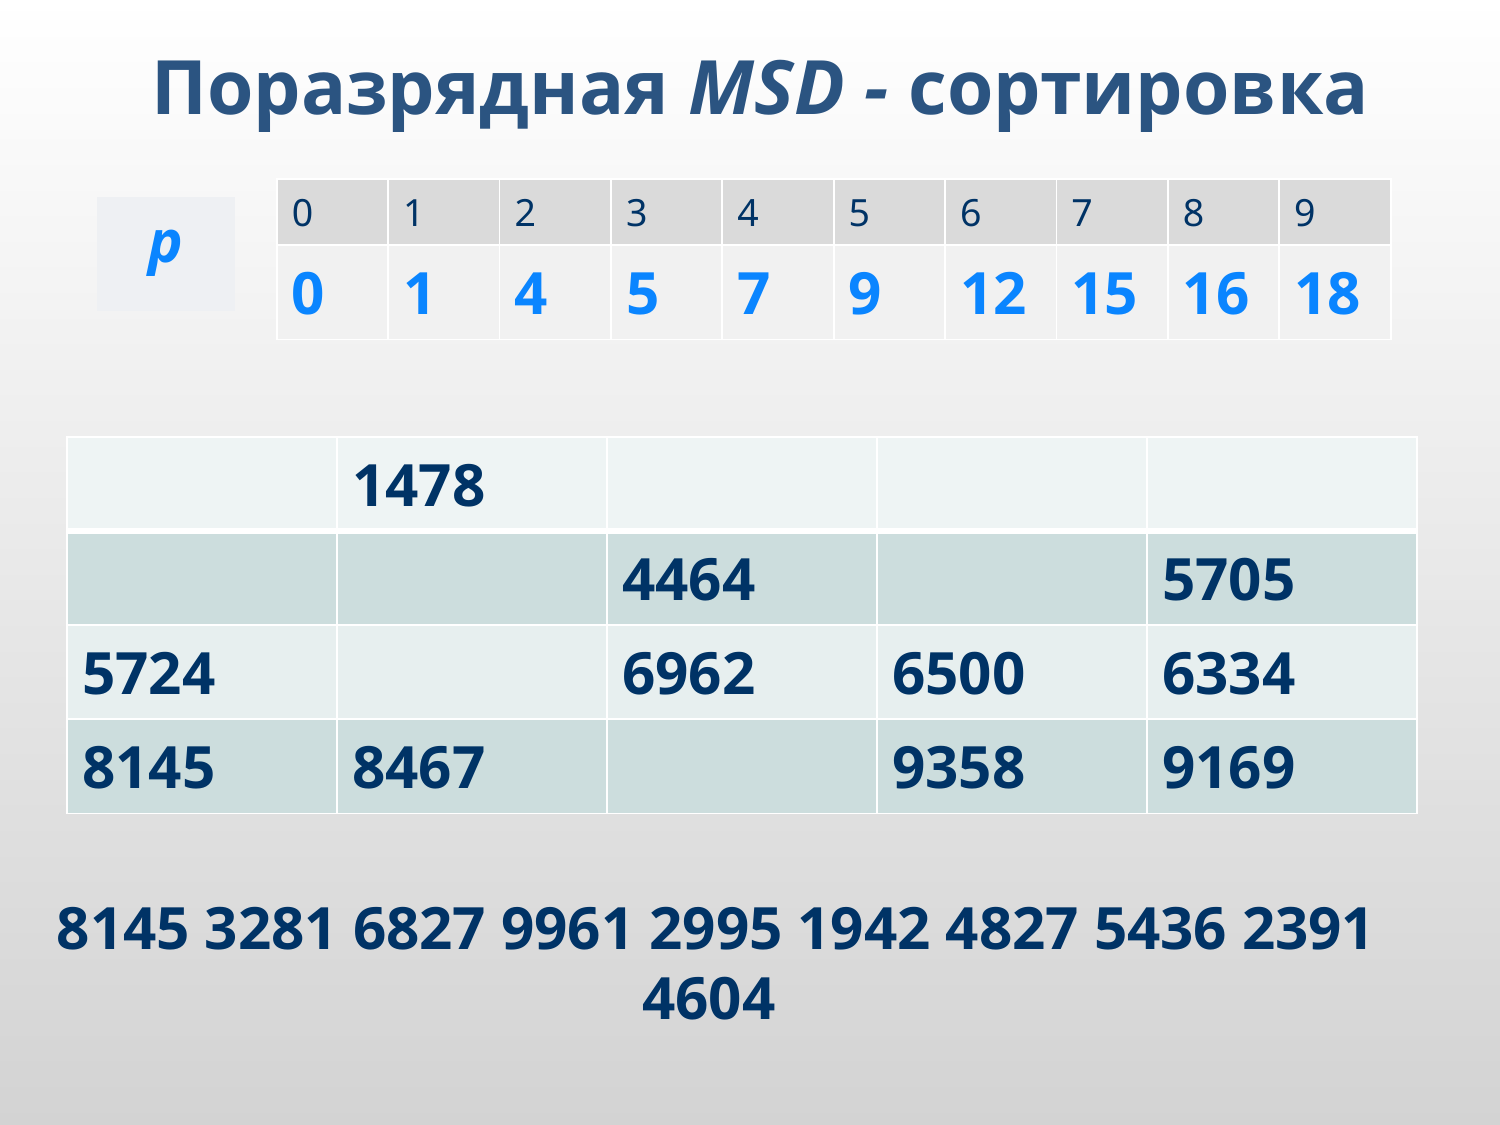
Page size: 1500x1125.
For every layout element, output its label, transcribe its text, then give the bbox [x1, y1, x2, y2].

table_header 5 [835, 180, 944, 244]
table_header 0 [278, 180, 387, 244]
table_cell 7 [723, 246, 833, 339]
table_header [68, 438, 336, 528]
table_cell 8467 [338, 720, 606, 813]
table_header 6 [946, 180, 1056, 244]
text_box Поразрядная MSD - сортировка [85, 47, 1436, 123]
table_header 8 [1169, 180, 1278, 244]
table_cell 6334 [1148, 626, 1416, 718]
table_cell 4464 [608, 534, 876, 624]
table_header 4 [723, 180, 833, 244]
table_cell 9169 [1148, 720, 1416, 813]
table_cell 4 [500, 246, 610, 339]
table_cell 0 [278, 246, 387, 339]
table_header 1 [389, 180, 499, 244]
table_cell [338, 534, 606, 624]
table_cell [68, 534, 336, 624]
table_header 2 [500, 180, 610, 244]
text_box 8145 3281 6827 9961 2995 1942 4827 5436 2391 4604 [0, 883, 1433, 1039]
table_cell 8145 [68, 720, 336, 813]
table_header 1478 [338, 438, 606, 528]
table_cell 6500 [878, 626, 1146, 718]
table_cell 1 [389, 246, 499, 339]
table_header [1148, 438, 1416, 528]
table_header [608, 438, 876, 528]
table_header 7 [1057, 180, 1167, 244]
text_box p [97, 197, 235, 311]
table_cell 9 [835, 246, 944, 339]
table_header [878, 438, 1146, 528]
table_cell 12 [946, 246, 1056, 339]
table_cell 16 [1169, 246, 1278, 339]
table_cell 5724 [68, 626, 336, 718]
table_header 3 [612, 180, 721, 244]
table_cell 9358 [878, 720, 1146, 813]
table_cell [338, 626, 606, 718]
table_header 9 [1280, 180, 1390, 244]
table_cell [878, 534, 1146, 624]
table_cell 6962 [608, 626, 876, 718]
table_cell 15 [1057, 246, 1167, 339]
table_cell 5705 [1148, 534, 1416, 624]
table_cell [608, 720, 876, 813]
table_cell 5 [612, 246, 721, 339]
table_cell 18 [1280, 246, 1390, 339]
